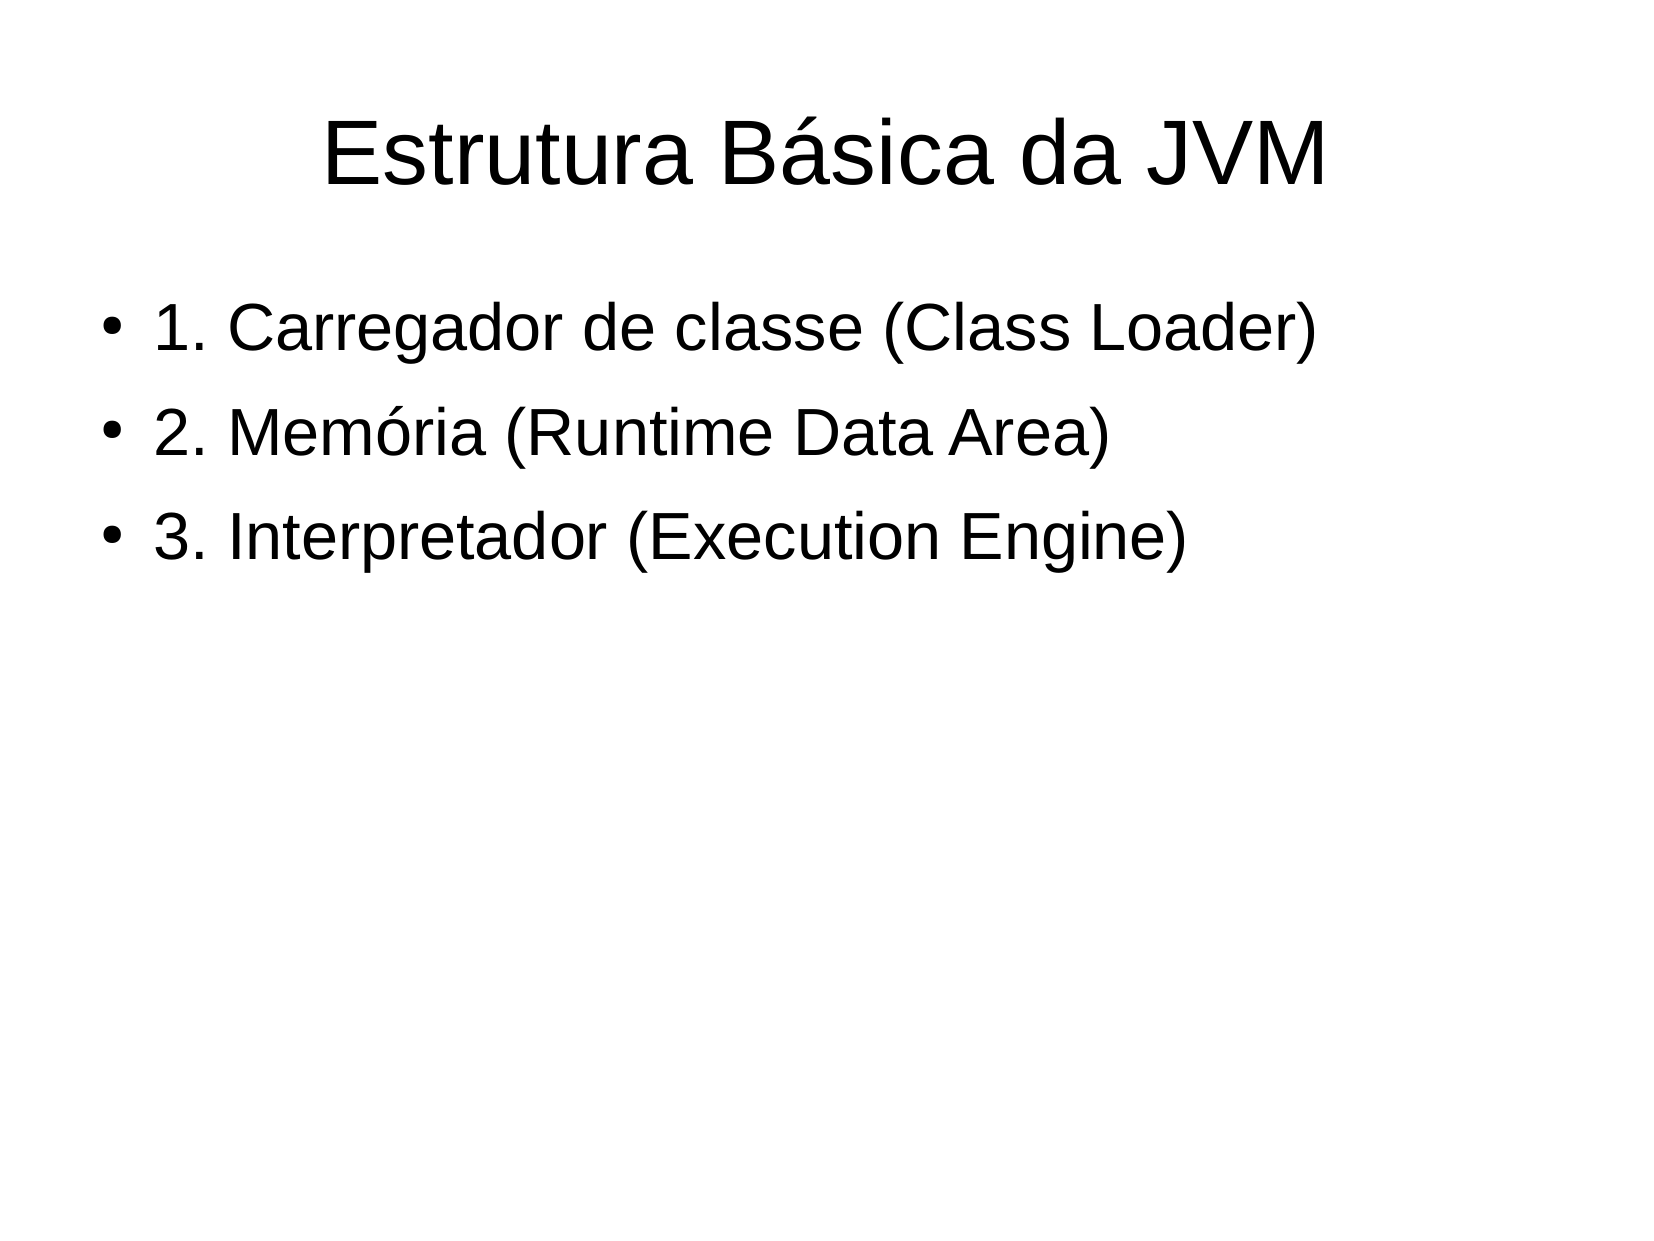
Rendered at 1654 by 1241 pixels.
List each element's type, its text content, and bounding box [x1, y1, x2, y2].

list 1. Carregador de classe (Class Loader) 2. Memória (Runtime Data Area) 3. Interpretador (Execution Engine) [82, 290, 1571, 1010]
title Estrutura Básica da JVM [82, 49, 1571, 257]
